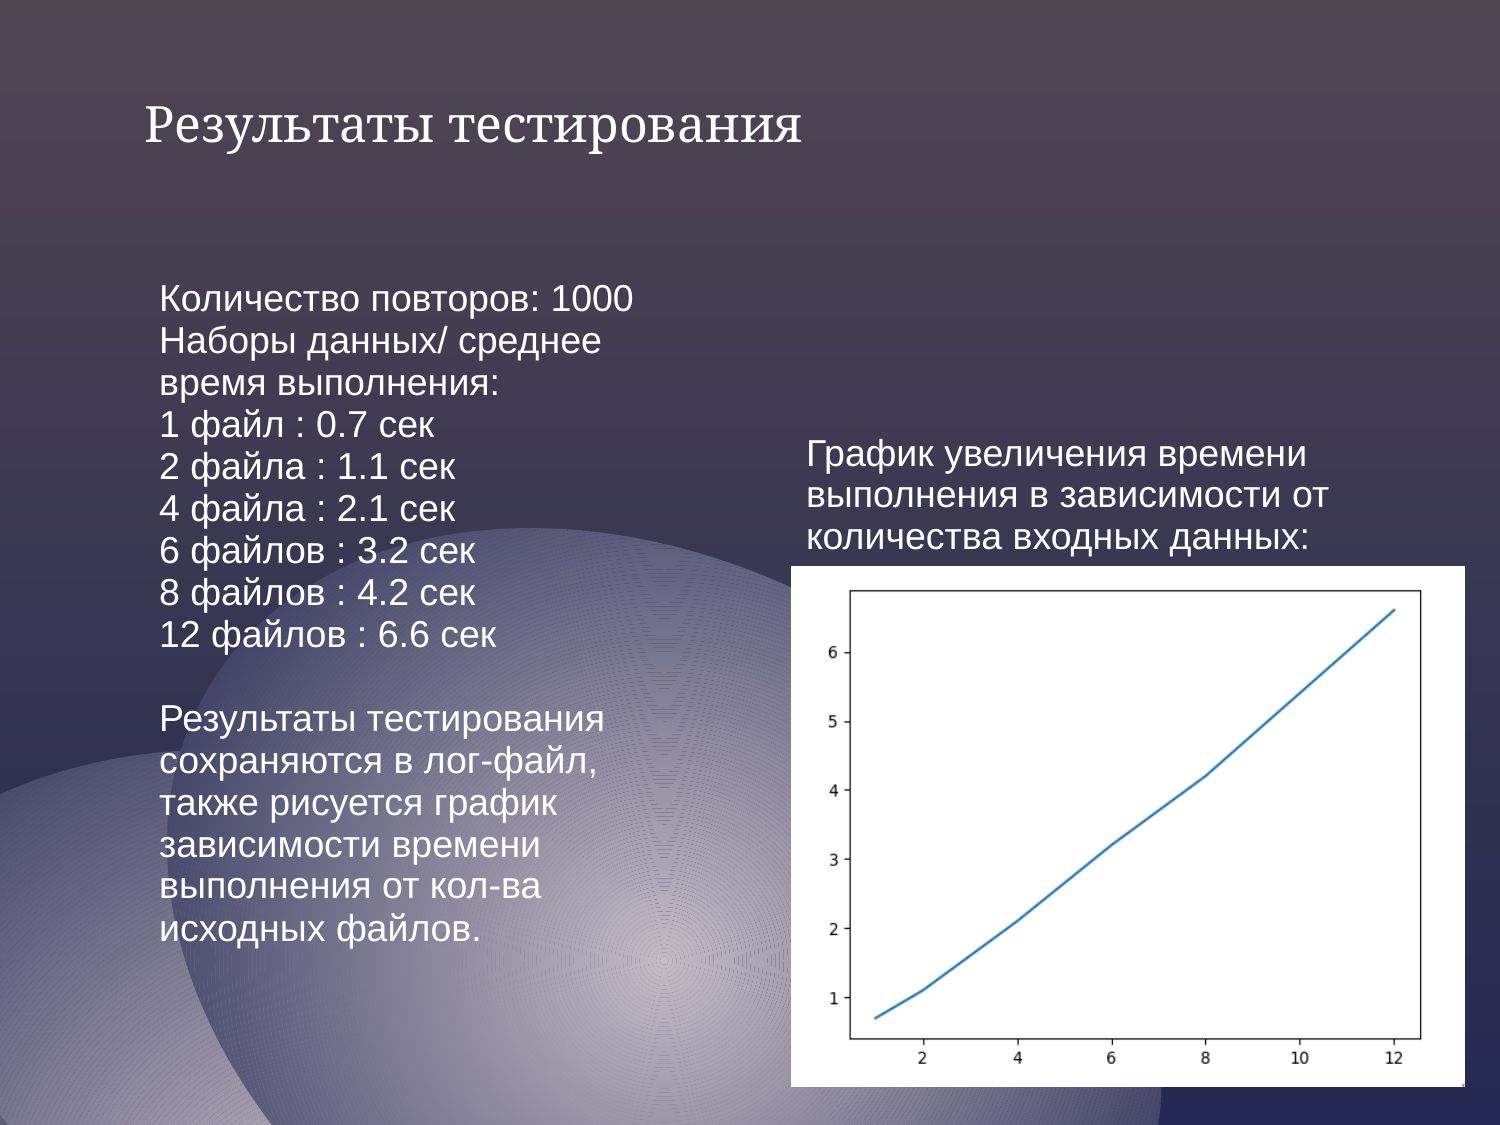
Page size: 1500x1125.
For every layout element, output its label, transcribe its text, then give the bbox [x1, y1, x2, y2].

picture [791, 614, 1465, 1087]
text_box Количество повторов: 1000 Наборы данных/ среднее время выполнения: 1 файл : 0.7 сек 2 файла : 1.1 сек 4 файла : 2.1 сек 6 файлов : 3.2 сек 8 файлов : 4.2 сек 12 файлов : 6.6 сек Результаты тестирования сохраняются в лог-файл, также рисуется график зависимости времени выполнения от кол-ва исходных файлов. [144, 269, 686, 1026]
title Результаты тестирования [144, 47, 1382, 198]
text_box График увеличения времени выполнения в зависимости от количества входных данных: [791, 424, 1465, 614]
